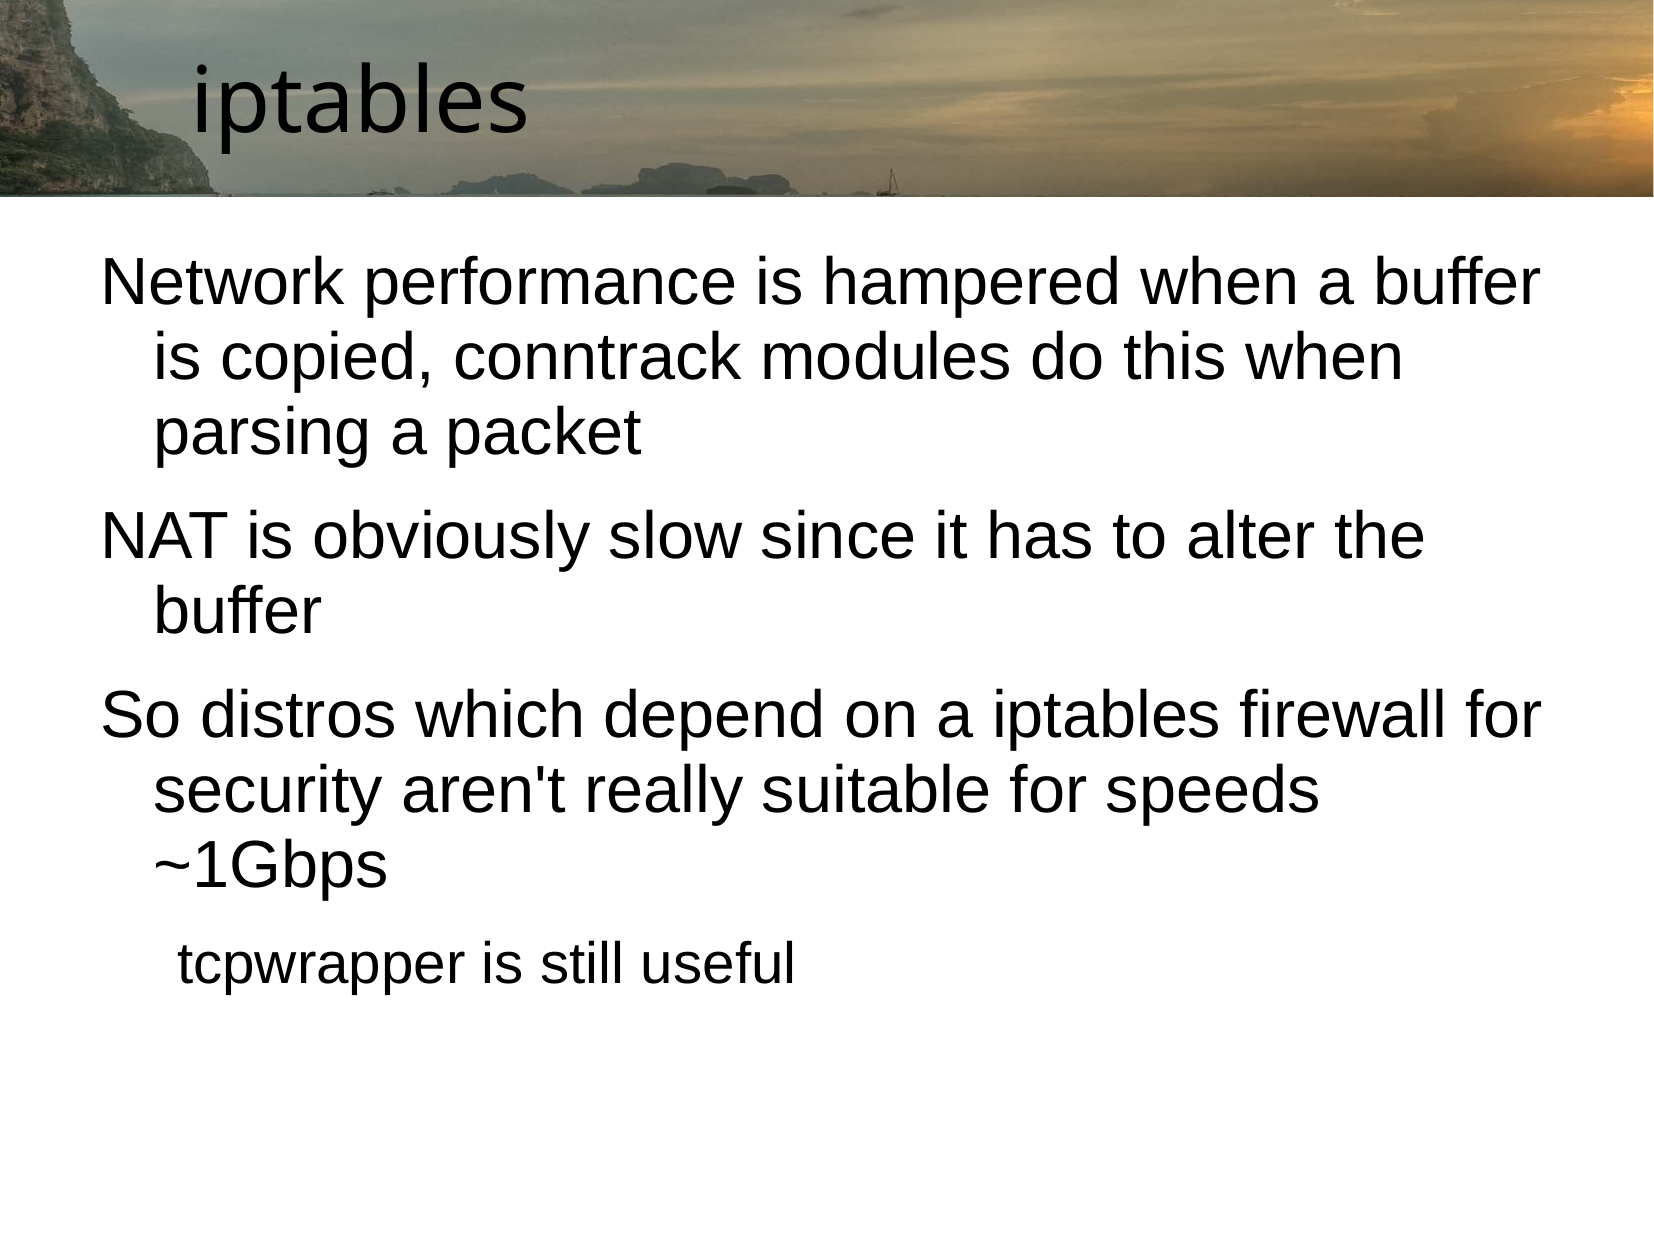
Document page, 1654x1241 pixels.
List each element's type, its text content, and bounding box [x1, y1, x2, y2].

title iptables [190, 0, 1571, 194]
list Network performance is hampered when a buffer is copied, conntrack modules do this when parsing a packet NAT is obviously slow since it has to alter the buffer So distros which depend on a iptables firewall for security aren't really suitable for speeds ~1Gbps tcpwrapper is still useful [82, 244, 1571, 1225]
picture [0, 0, 1654, 197]
